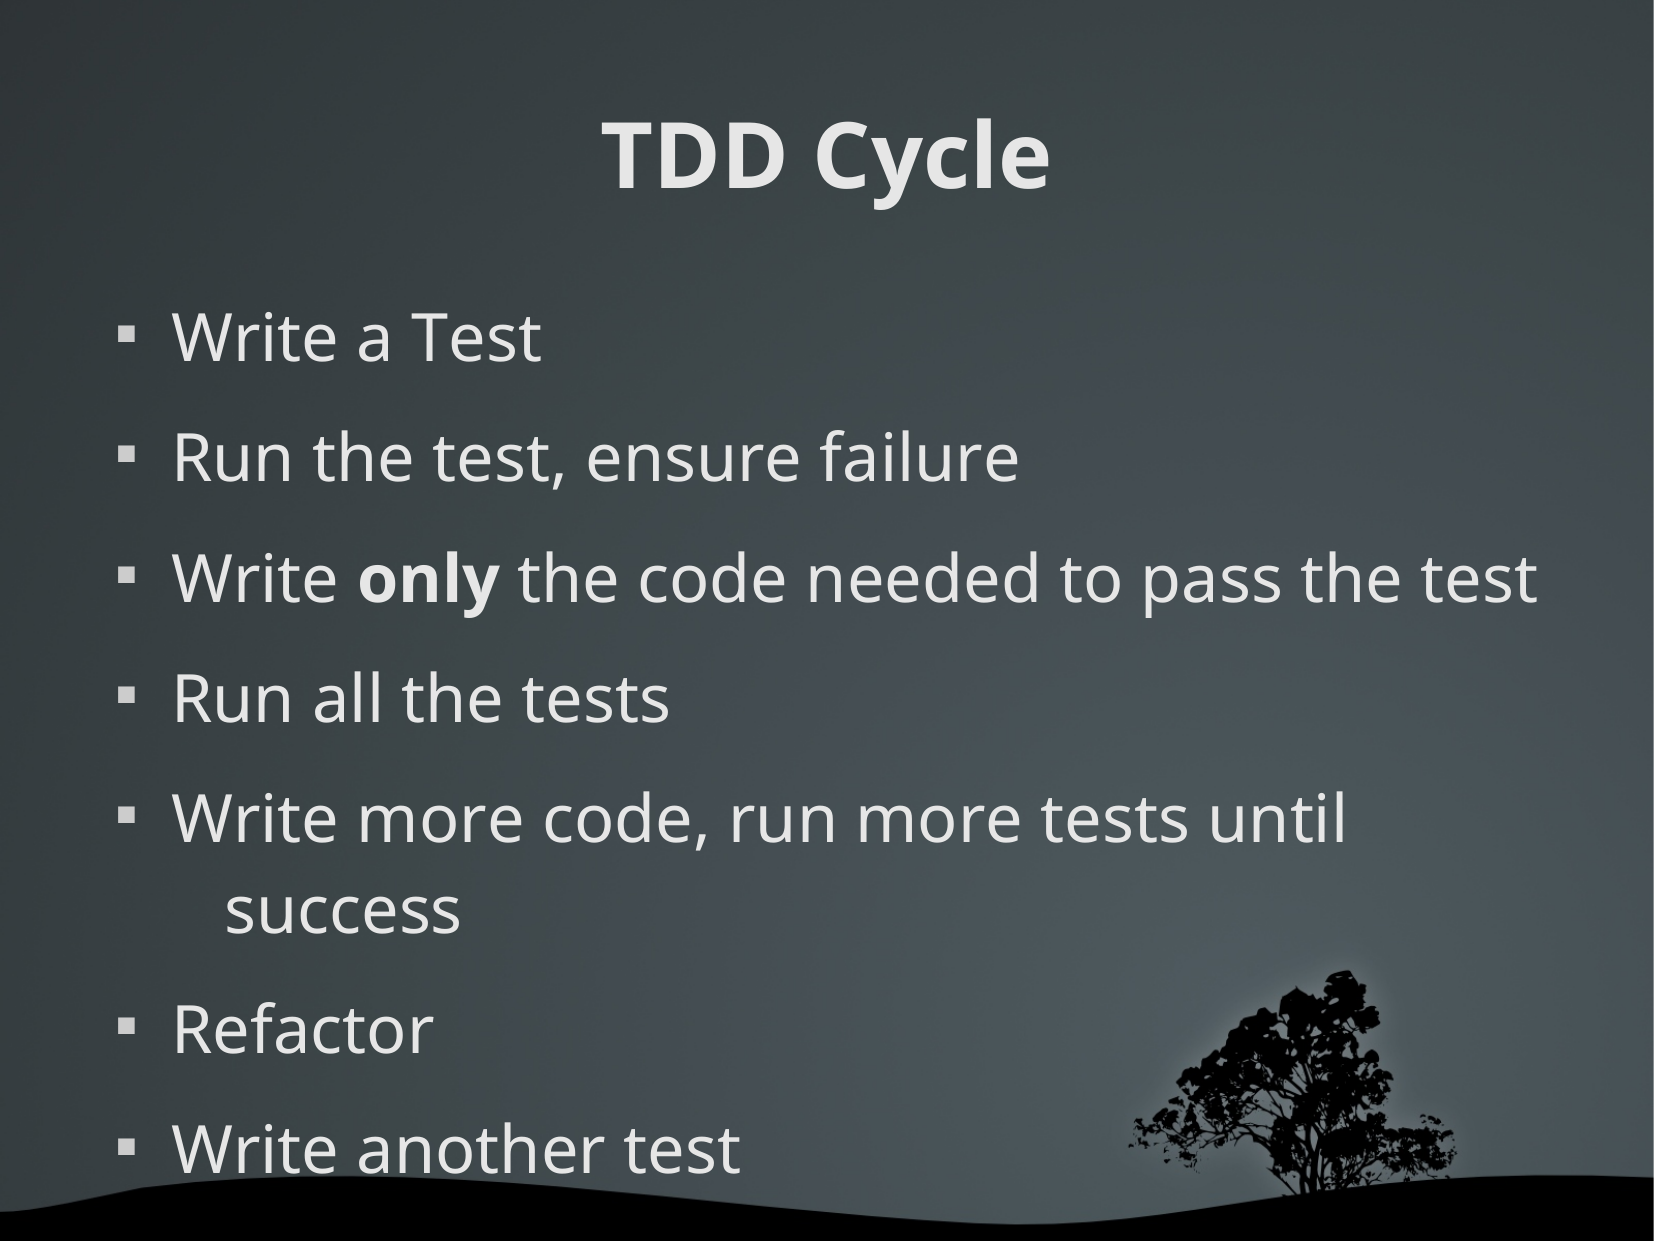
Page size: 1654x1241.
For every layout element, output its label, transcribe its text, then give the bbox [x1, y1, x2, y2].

title TDD Cycle [82, 56, 1571, 250]
picture [0, 0, 1654, 1241]
list Write a Test Run the test, ensure failure Write only the code needed to pass the test Run all the tests Write more code, run more tests until success Refactor Write another test [82, 290, 1571, 1094]
